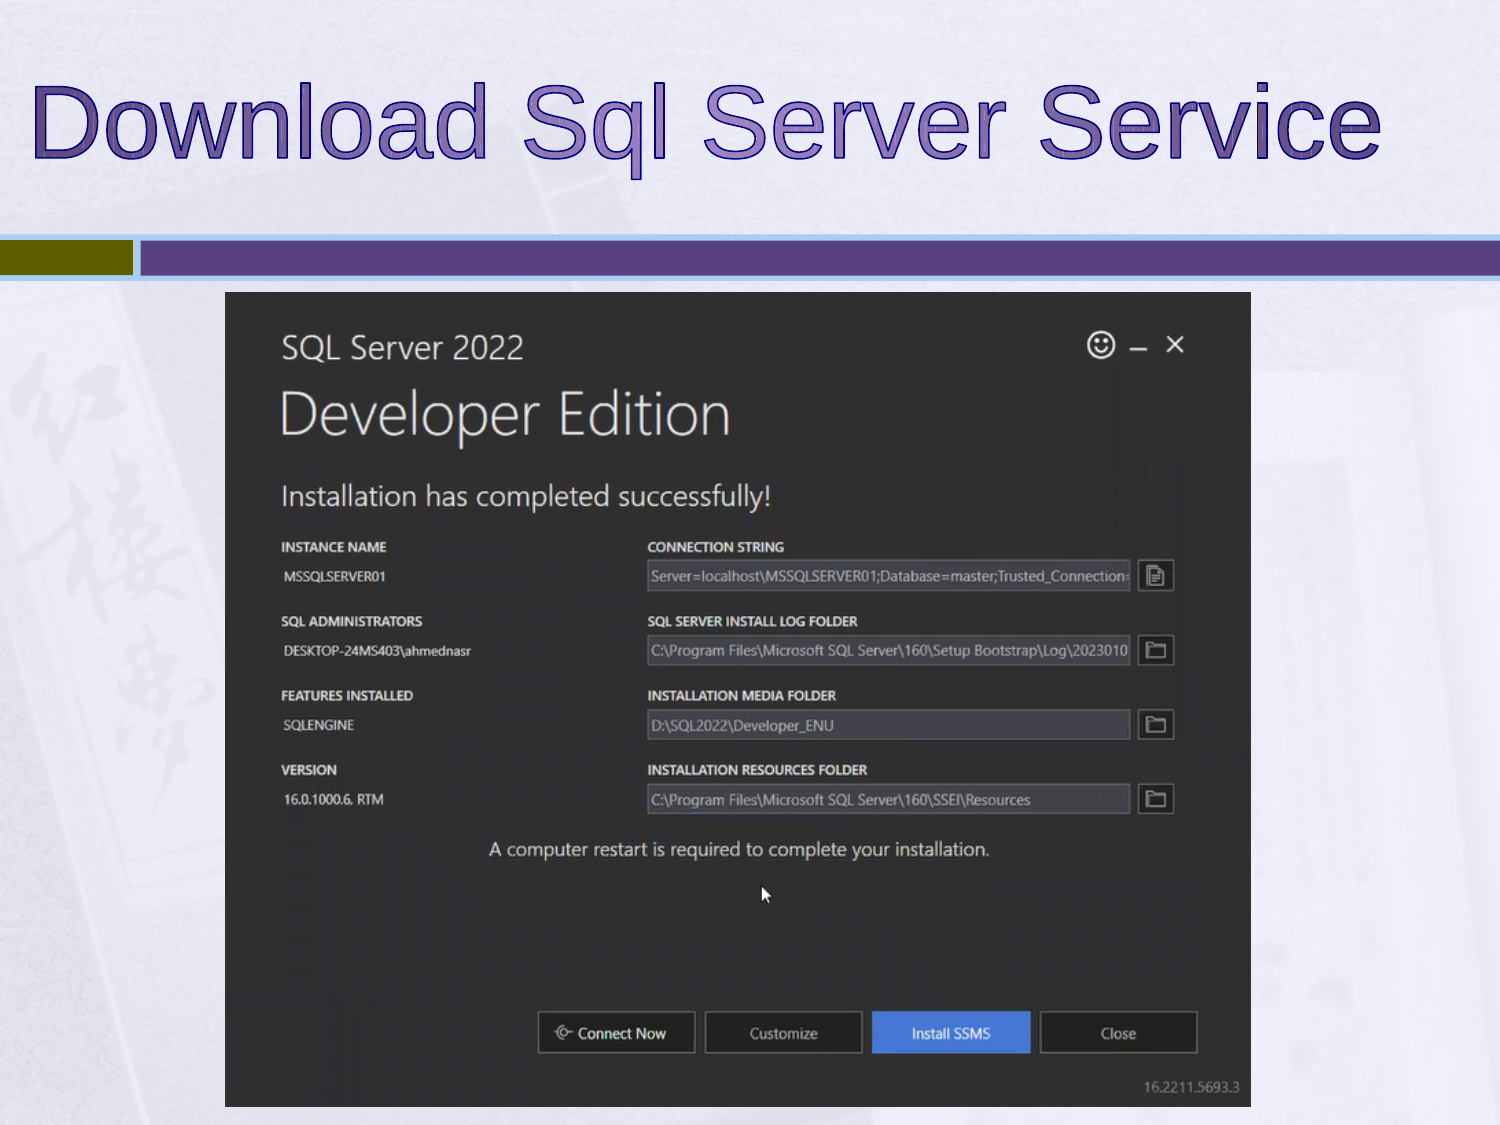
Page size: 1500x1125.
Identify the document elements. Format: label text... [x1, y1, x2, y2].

text_box Download Sql Server Service [654, 82, 665, 158]
text_box Download Sql Server Service [437, 82, 485, 159]
text_box Download Sql Server Service [1257, 103, 1267, 158]
text_box Download Sql Server Service [1170, 102, 1197, 158]
text_box Download Sql Server Service [1278, 102, 1324, 159]
text_box Download Sql Server Service [1330, 102, 1380, 159]
text_box Download Sql Server Service [979, 102, 1006, 158]
text_box Download Sql Server Service [918, 102, 968, 159]
text_box Download Sql Server Service [862, 103, 915, 158]
text_box Download Sql Server Service [106, 102, 157, 159]
text_box Download Sql Server Service [1198, 103, 1251, 158]
text_box Download Sql Server Service [379, 102, 434, 159]
text_box Download Sql Server Service [321, 102, 371, 159]
text_box Download Sql Server Service [834, 102, 861, 158]
text_box Download Sql Server Service [704, 85, 765, 159]
picture [0, 282, 1500, 1125]
picture [0, 0, 1500, 234]
text_box Download Sql Server Service [524, 85, 585, 159]
text_box Download Sql Server Service [160, 103, 237, 158]
text_box Download Sql Server Service [1110, 102, 1160, 159]
text_box Download Sql Server Service [35, 86, 98, 158]
text_box Download Sql Server Service [774, 102, 823, 159]
text_box Download Sql Server Service [300, 82, 311, 158]
text_box Download Sql Server Service [242, 102, 288, 158]
text_box Download Sql Server Service [1040, 85, 1102, 159]
text_box Download Sql Server Service [594, 102, 642, 180]
